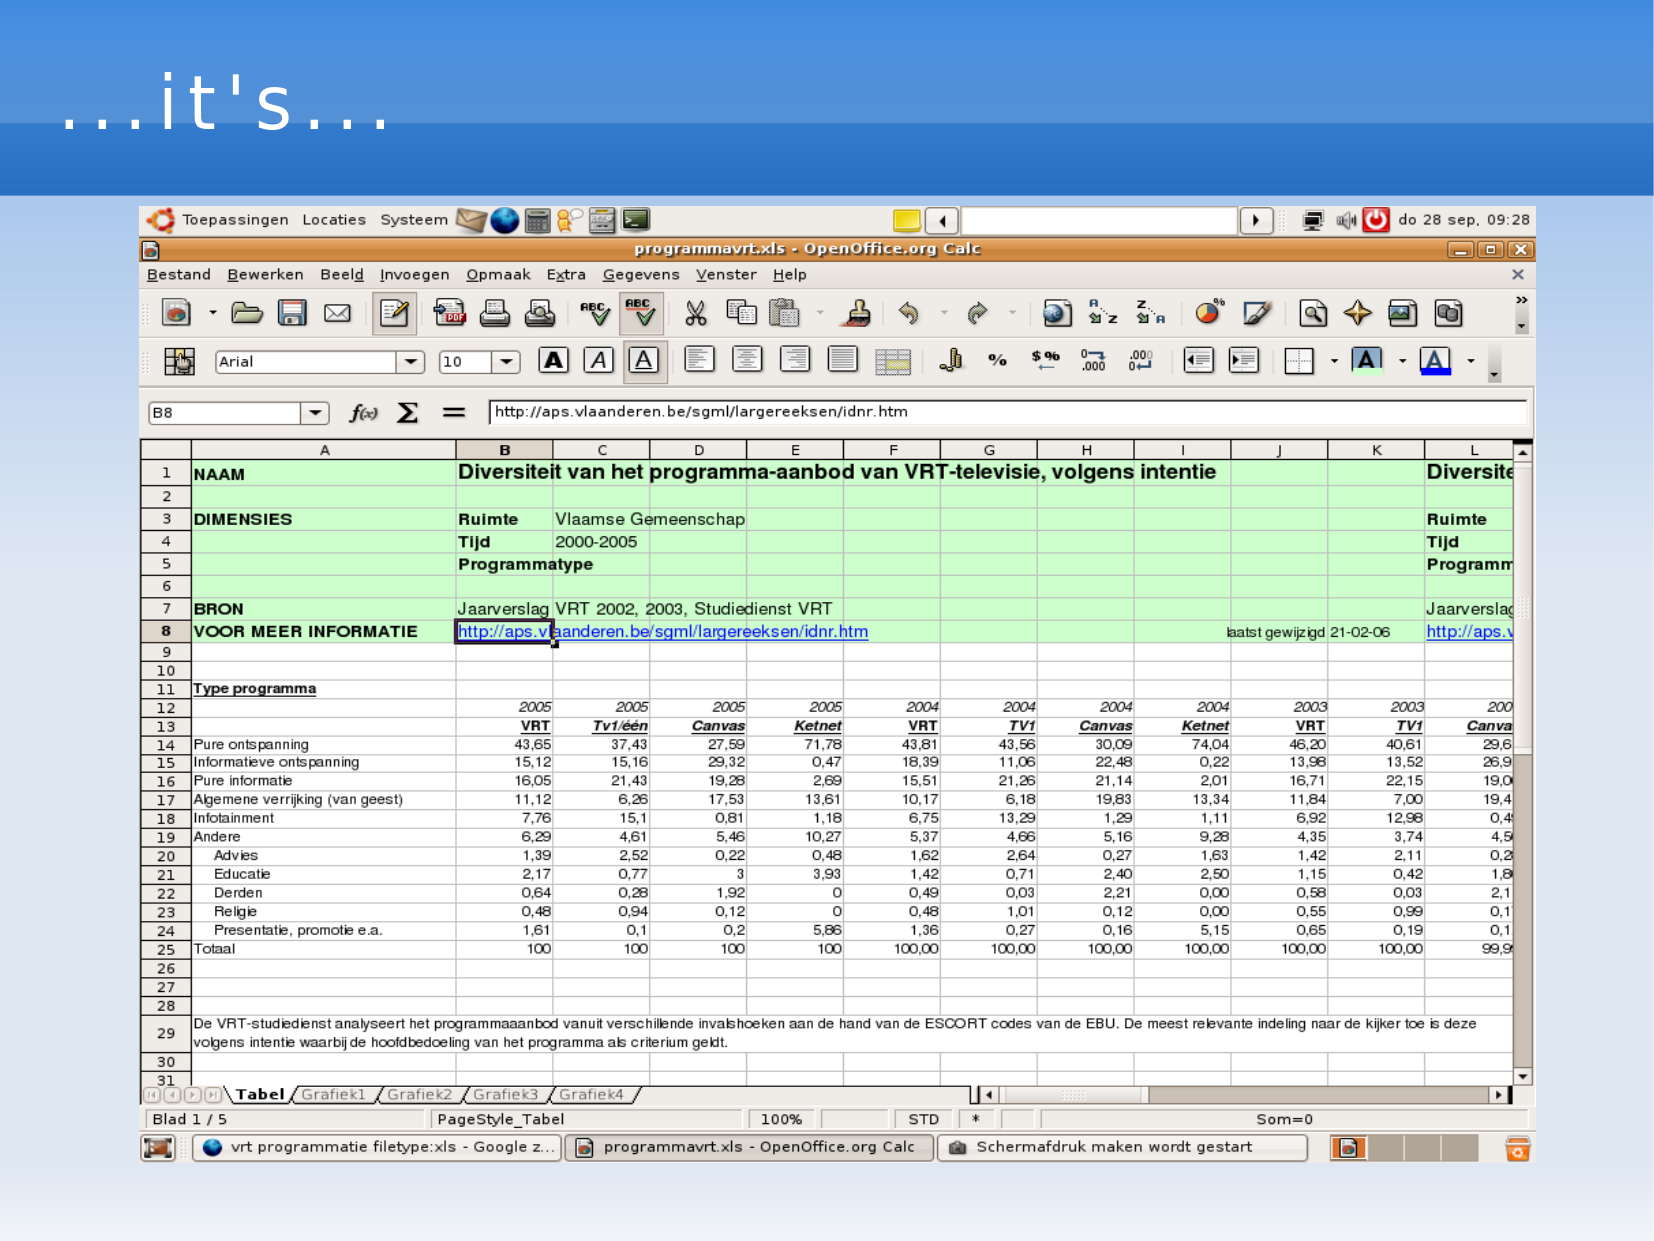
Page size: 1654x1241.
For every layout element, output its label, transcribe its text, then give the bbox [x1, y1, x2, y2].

title ...it's... [59, 29, 1270, 178]
picture [0, 0, 1654, 1241]
